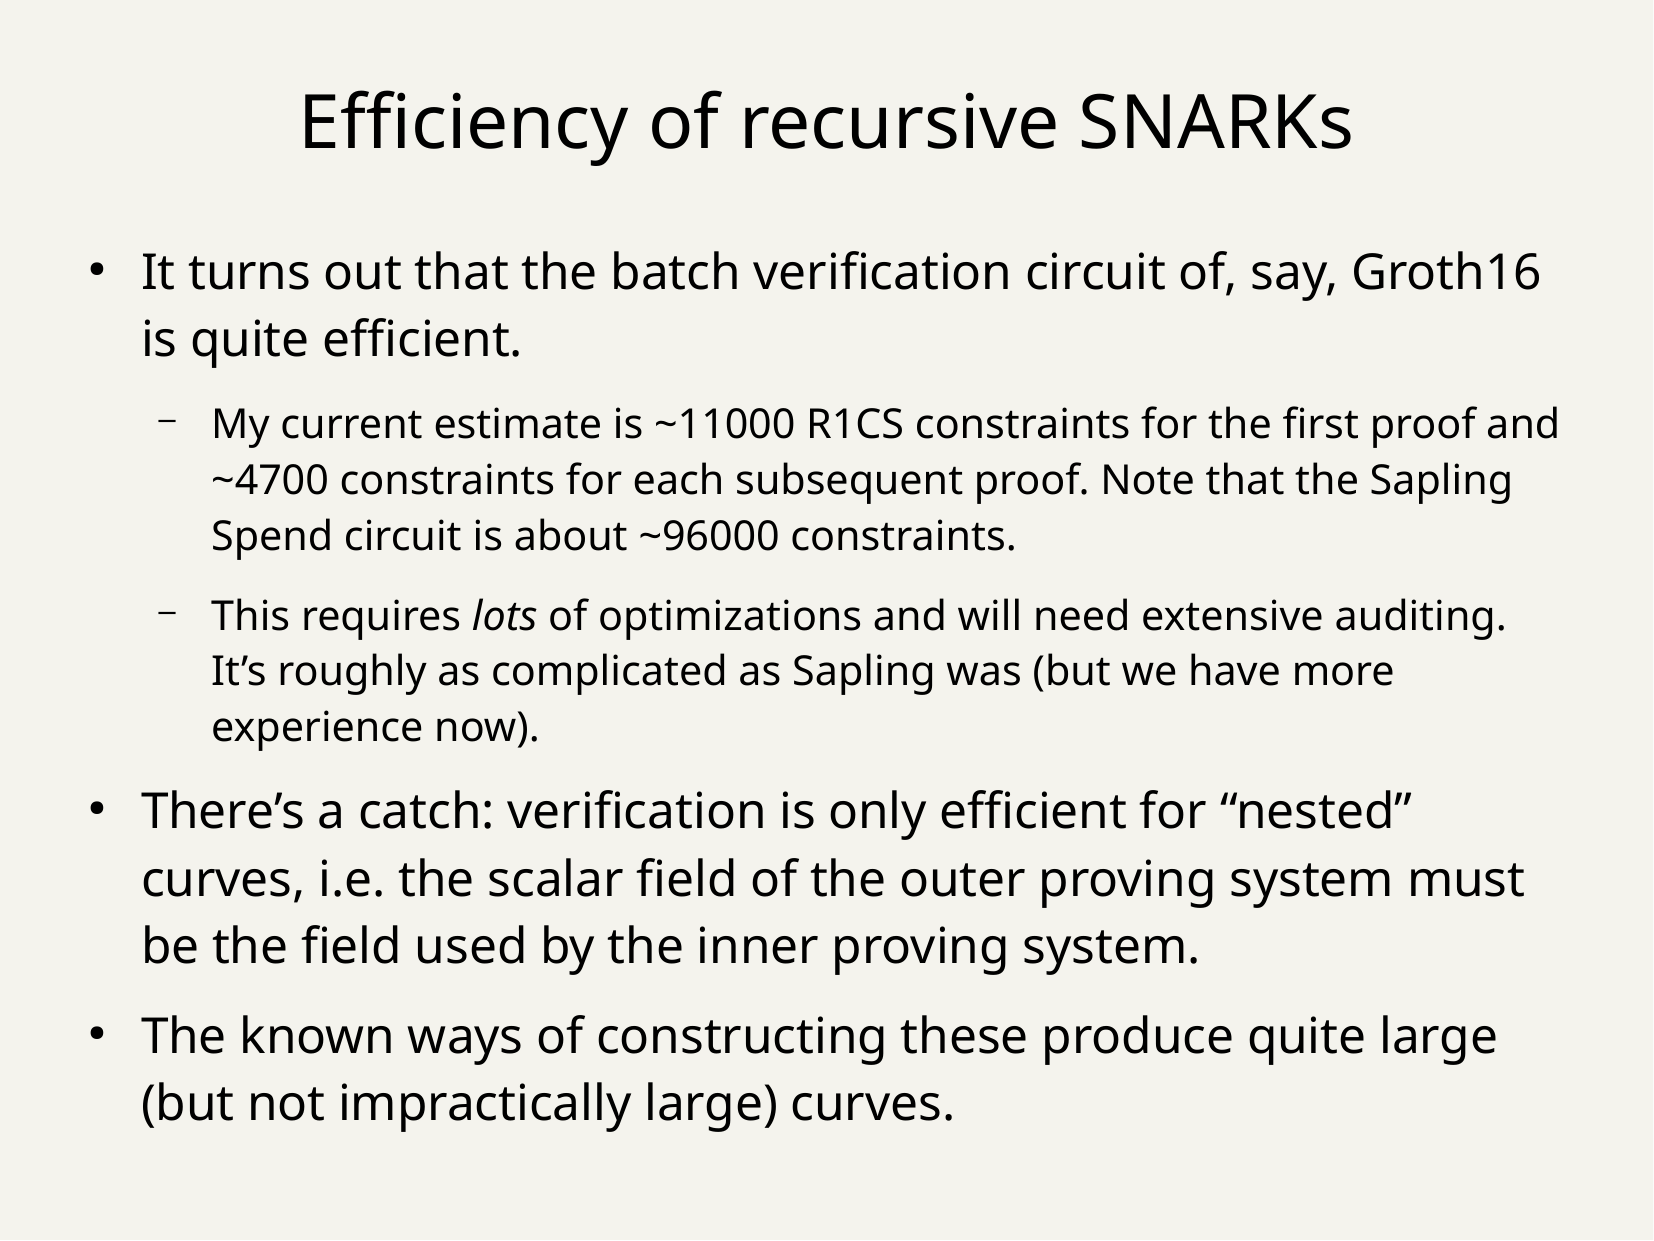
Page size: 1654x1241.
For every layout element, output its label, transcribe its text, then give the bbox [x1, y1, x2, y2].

list It turns out that the batch verification circuit of, say, Groth16 is quite efficient. My current estimate is ~11000 R1CS constraints for the first proof and ~4700 constraints for each subsequent proof. Note that the Sapling Spend circuit is about ~96000 constraints. This requires lots of optimizations and will need extensive auditing. It’s roughly as complicated as Sapling was (but we have more experience now). There’s a catch: verification is only efficient for “nested” curves, i.e. the scalar field of the outer proving system must be the field used by the inner proving system. The known ways of constructing these produce quite large (but not impractically large) curves. [70, 236, 1571, 1146]
title Efficiency of recursive SNARKs [82, 49, 1571, 189]
